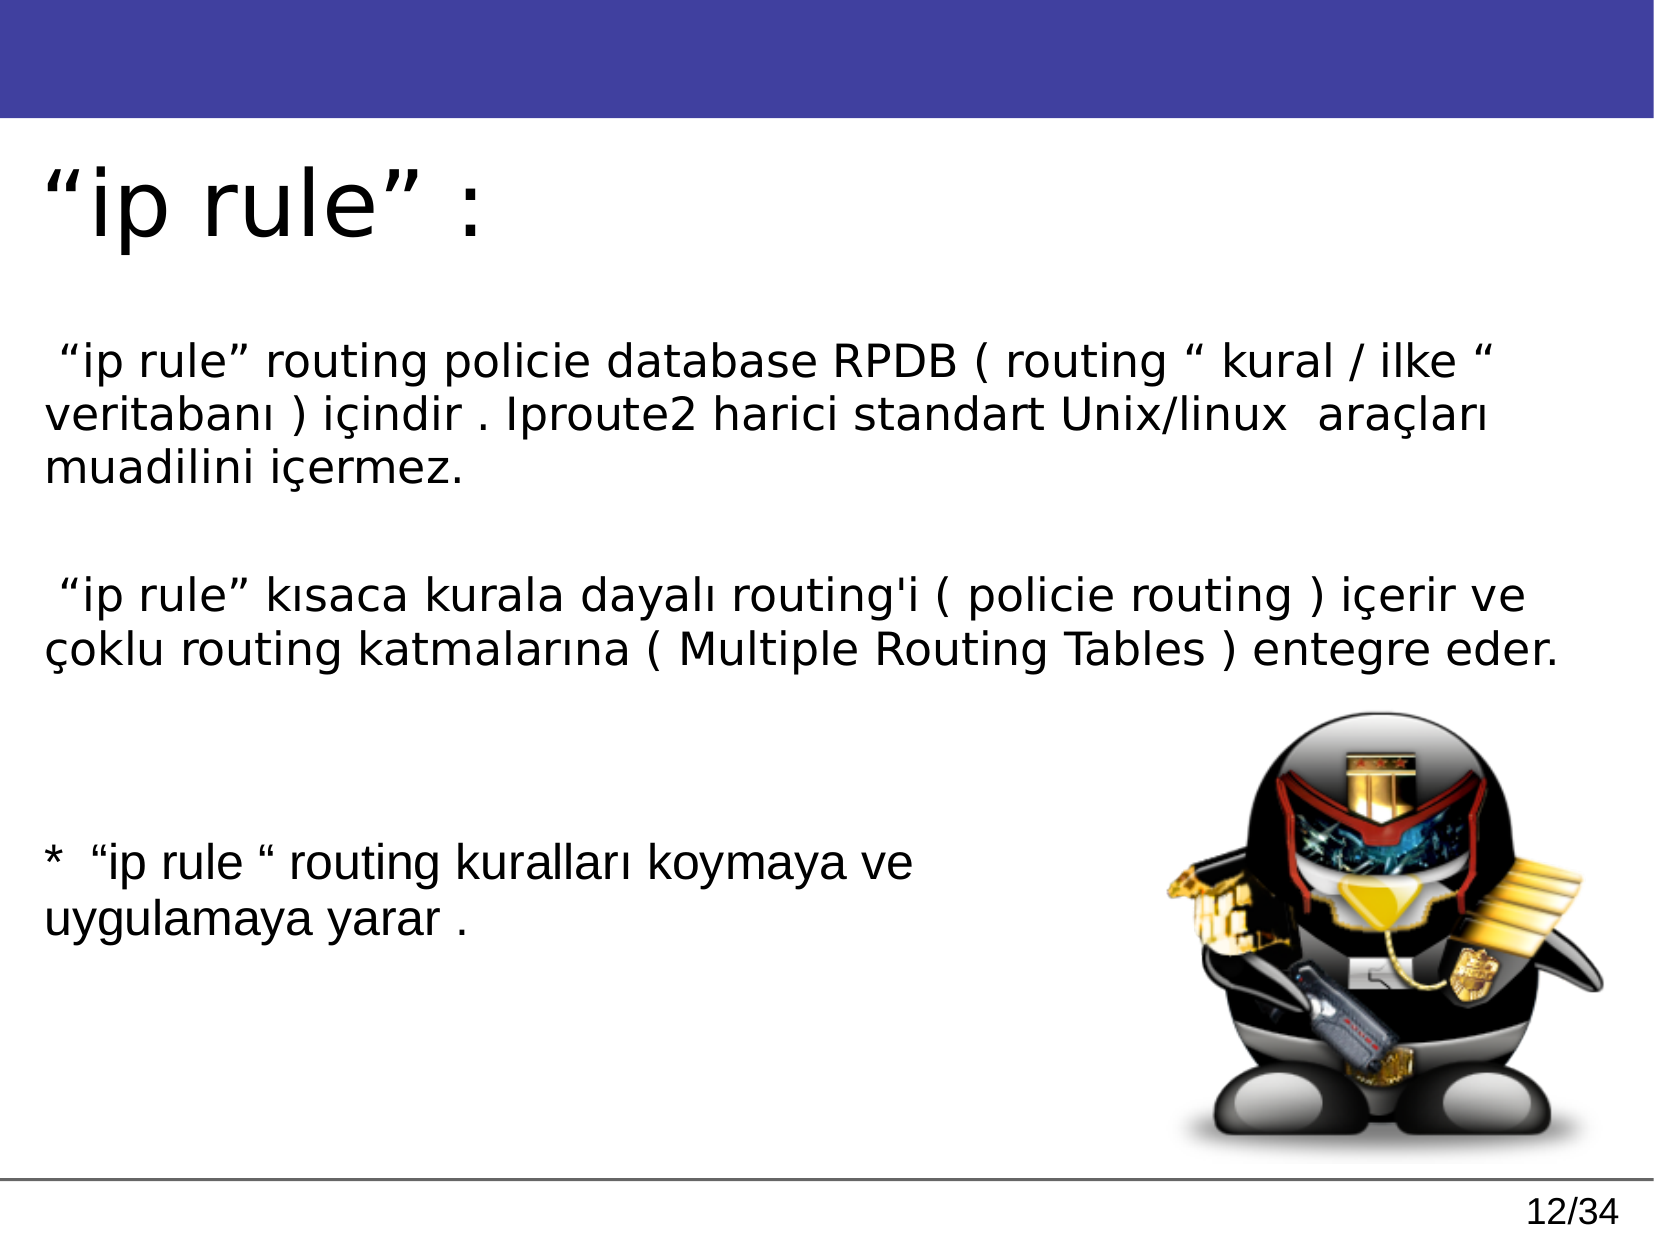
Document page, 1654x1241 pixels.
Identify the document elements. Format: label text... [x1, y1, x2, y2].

text_box “ip rule” kısaca kurala dayalı routing'i ( policie routing ) içerir ve çoklu routing katmalarına ( Multiple Routing Tables ) entegre eder. [29, 561, 1654, 684]
text_box “ip rule” : [26, 143, 502, 266]
text_box <number>/34 [1511, 1183, 1654, 1241]
text_box “ip rule” routing policie database RPDB ( routing “ kural / ilke “ veritabanı ) içindir . Iproute2 harici standart Unix/linux araçları muadilini içermez. [29, 327, 1654, 502]
text_box * “ip rule “ routing kuralları koymaya ve uygulamaya yarar . [29, 826, 1004, 954]
picture [1151, 708, 1619, 1164]
